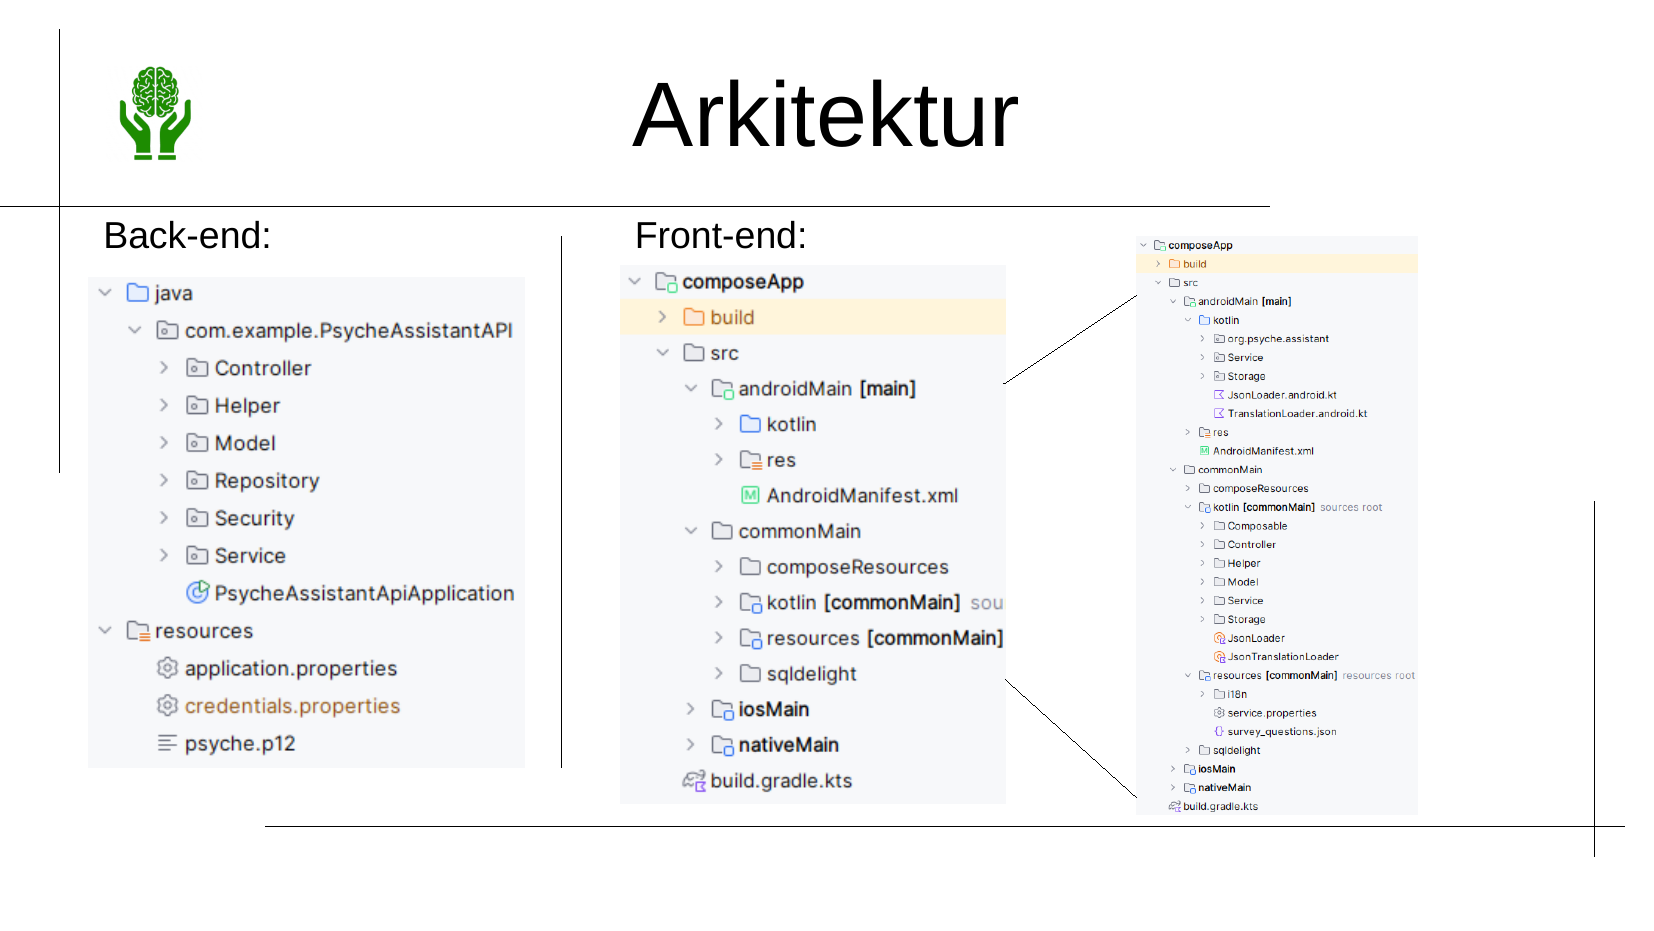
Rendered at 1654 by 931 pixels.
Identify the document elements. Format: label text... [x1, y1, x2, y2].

picture [620, 266, 1006, 804]
picture [1136, 236, 1418, 815]
title Arkitektur [82, 37, 1571, 193]
picture [106, 65, 203, 162]
text_box Back-end: [88, 206, 355, 266]
picture [88, 277, 525, 768]
text_box Front-end: [620, 206, 1006, 266]
